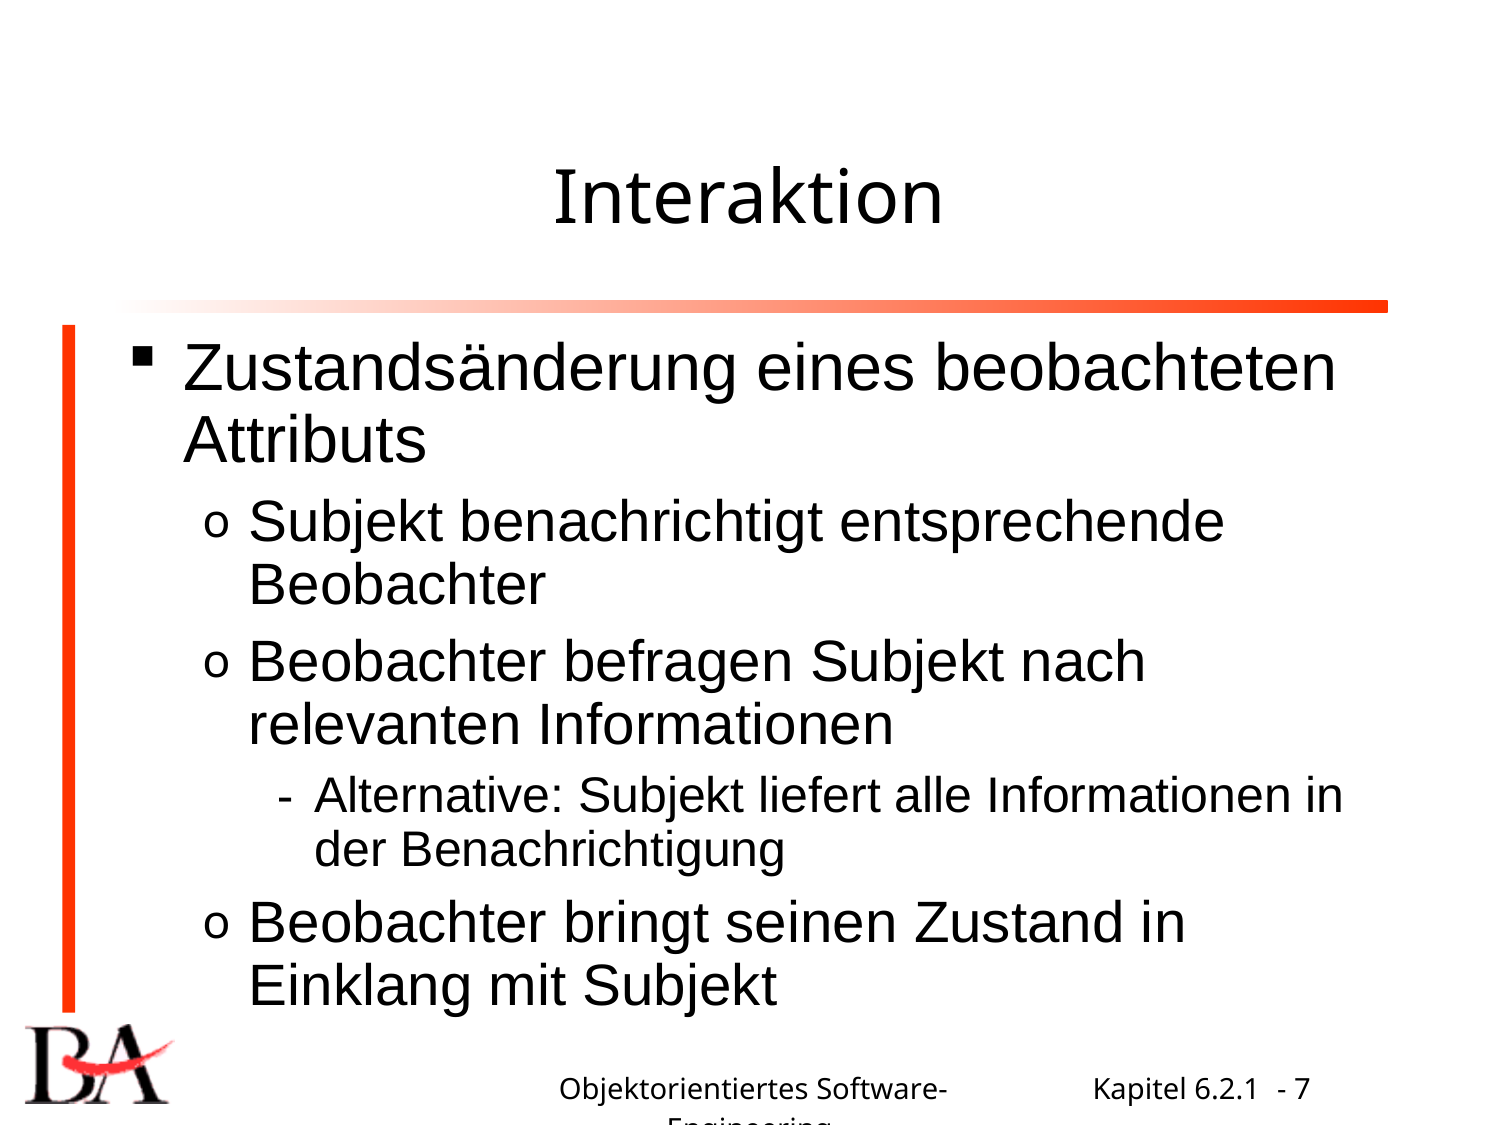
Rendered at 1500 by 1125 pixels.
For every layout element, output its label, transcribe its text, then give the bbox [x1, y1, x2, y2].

title Interaktion [112, 99, 1388, 288]
picture [24, 1024, 175, 1104]
list Zustandsänderung eines beobachteten Attributs Subjekt benachrichtigt entsprechende Beobachter Beobachter befragen Subjekt nach relevanten Informationen Alternative: Subjekt liefert alle Informationen in der Benachrichtigung Beobachter bringt seinen Zustand in Einklang mit Subjekt [112, 324, 1388, 1051]
